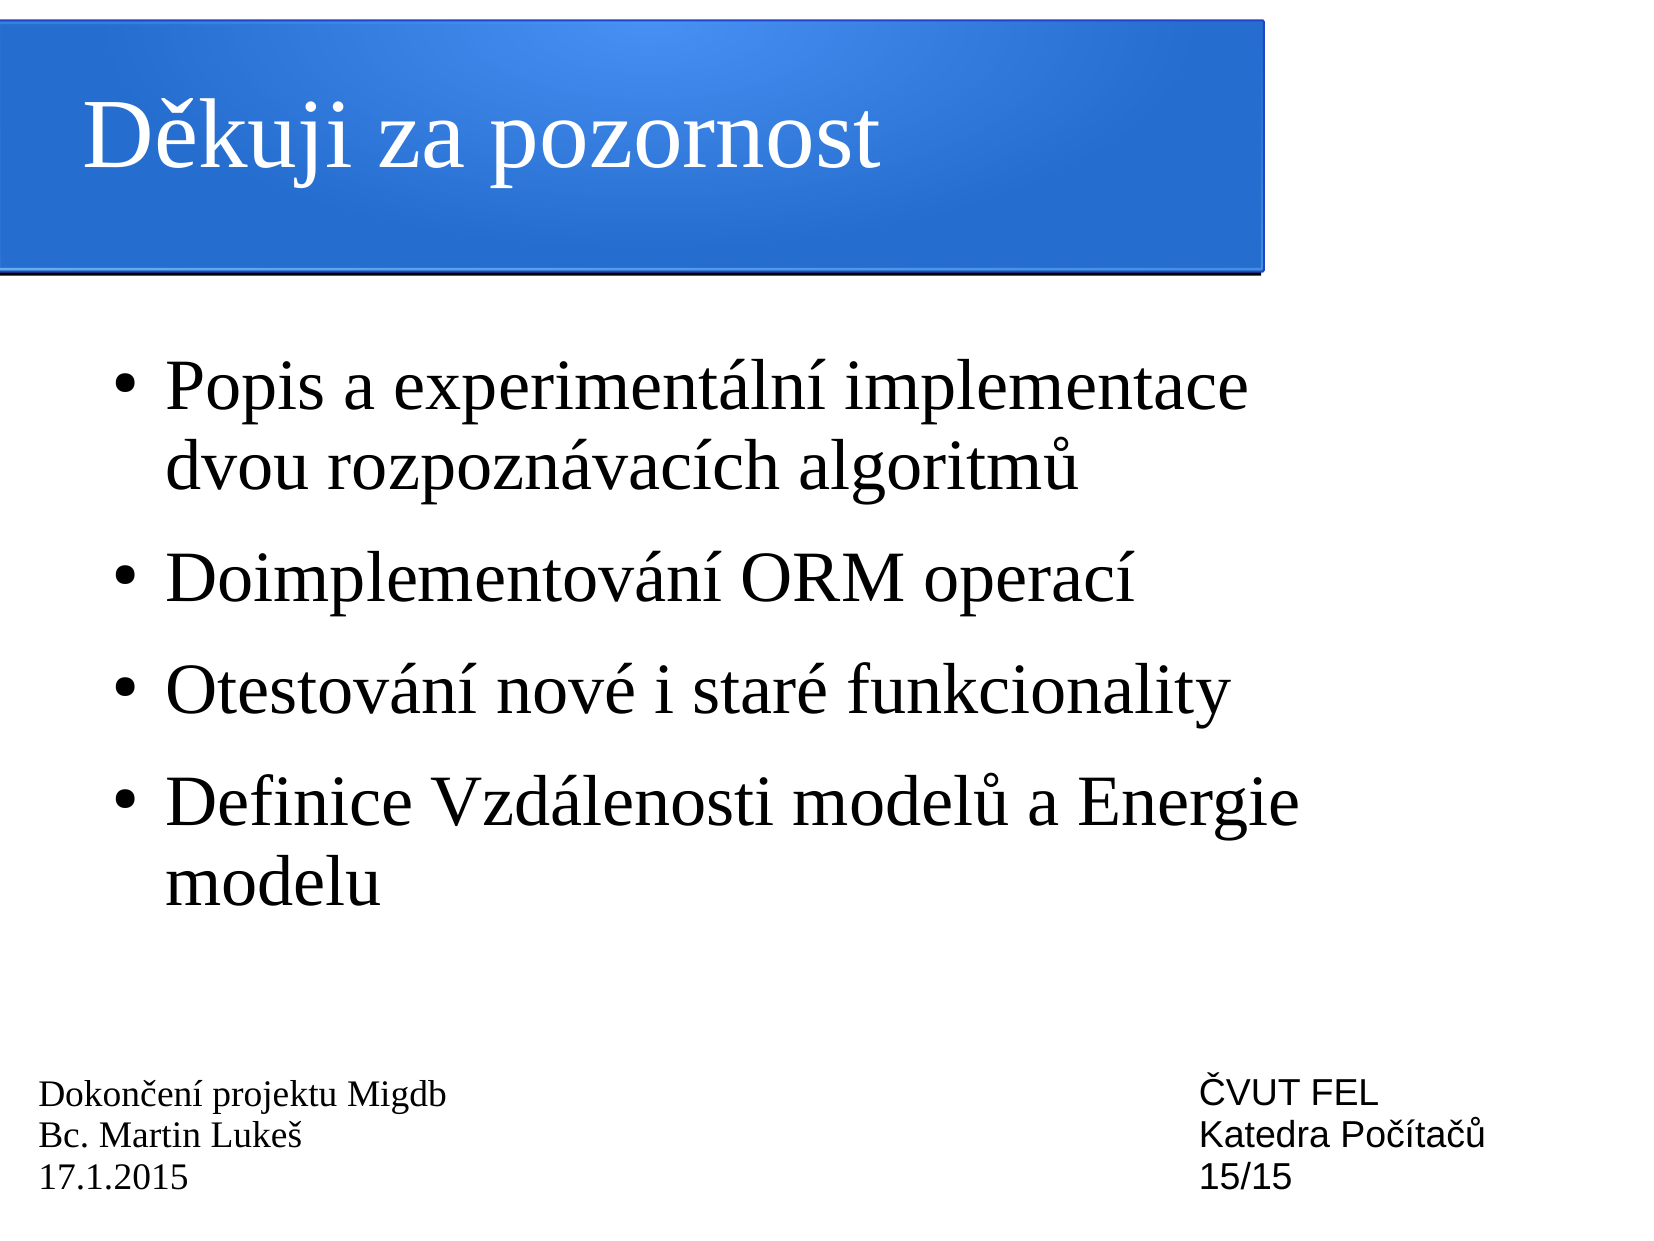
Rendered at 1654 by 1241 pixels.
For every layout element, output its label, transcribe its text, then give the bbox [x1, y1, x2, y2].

text_box Děkuji za pozornost [82, 79, 1217, 190]
list Popis a experimentální implementace dvou rozpoznávacích algoritmů Doimplementování ORM operací Otestování nové i staré funkcionality Definice Vzdálenosti modelů a Energie modelu [94, 344, 1364, 1016]
text_box ČVUT FEL Katedra Počítačů <number>/15 [1184, 1063, 1571, 1205]
text_box Dokončení projektu Migdb Bc. Martin Lukeš 17.1.2015 [23, 1065, 1087, 1205]
